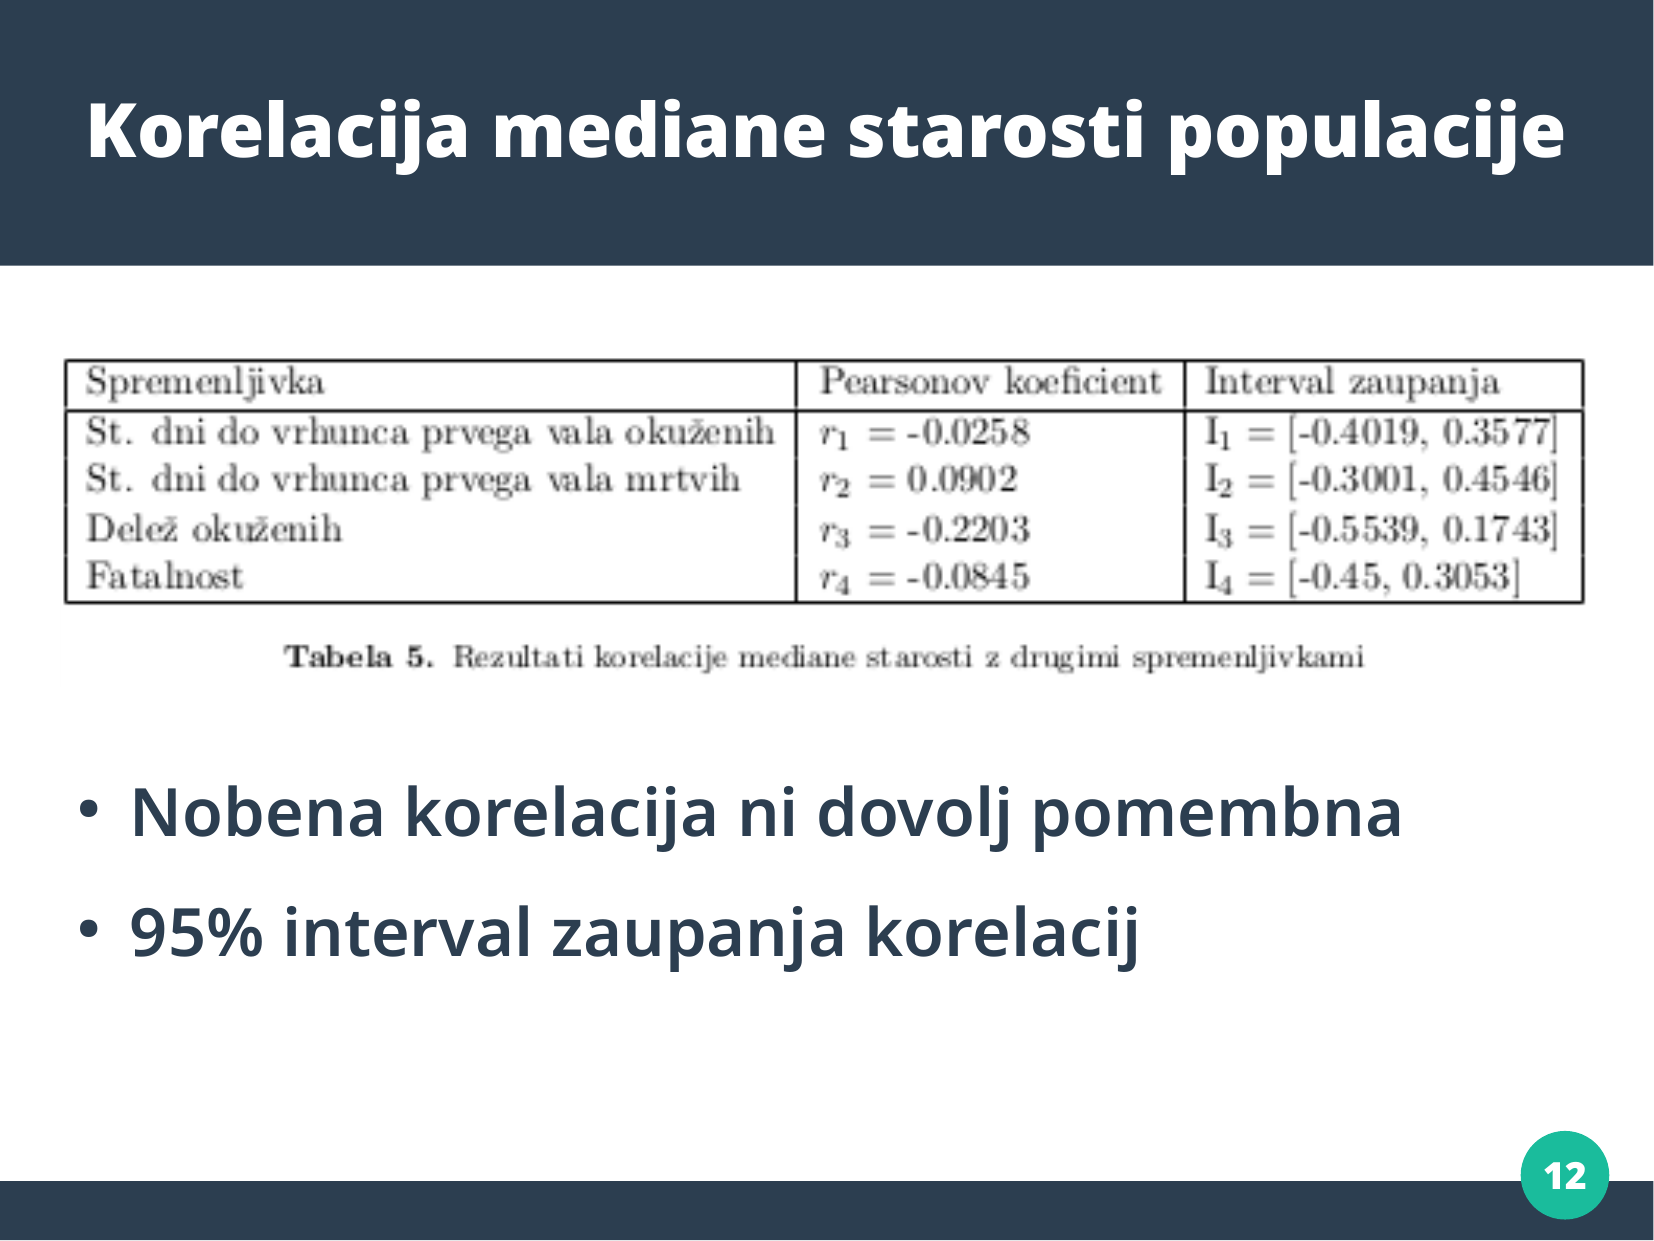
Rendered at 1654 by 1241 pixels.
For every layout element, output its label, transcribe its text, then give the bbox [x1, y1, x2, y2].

title Korelacija mediane starosti populacije [59, 49, 1595, 207]
picture [59, 357, 1595, 645]
list Nobena korelacija ni dovolj pomembna 95% interval zaupanja korelacij [59, 645, 1595, 1040]
